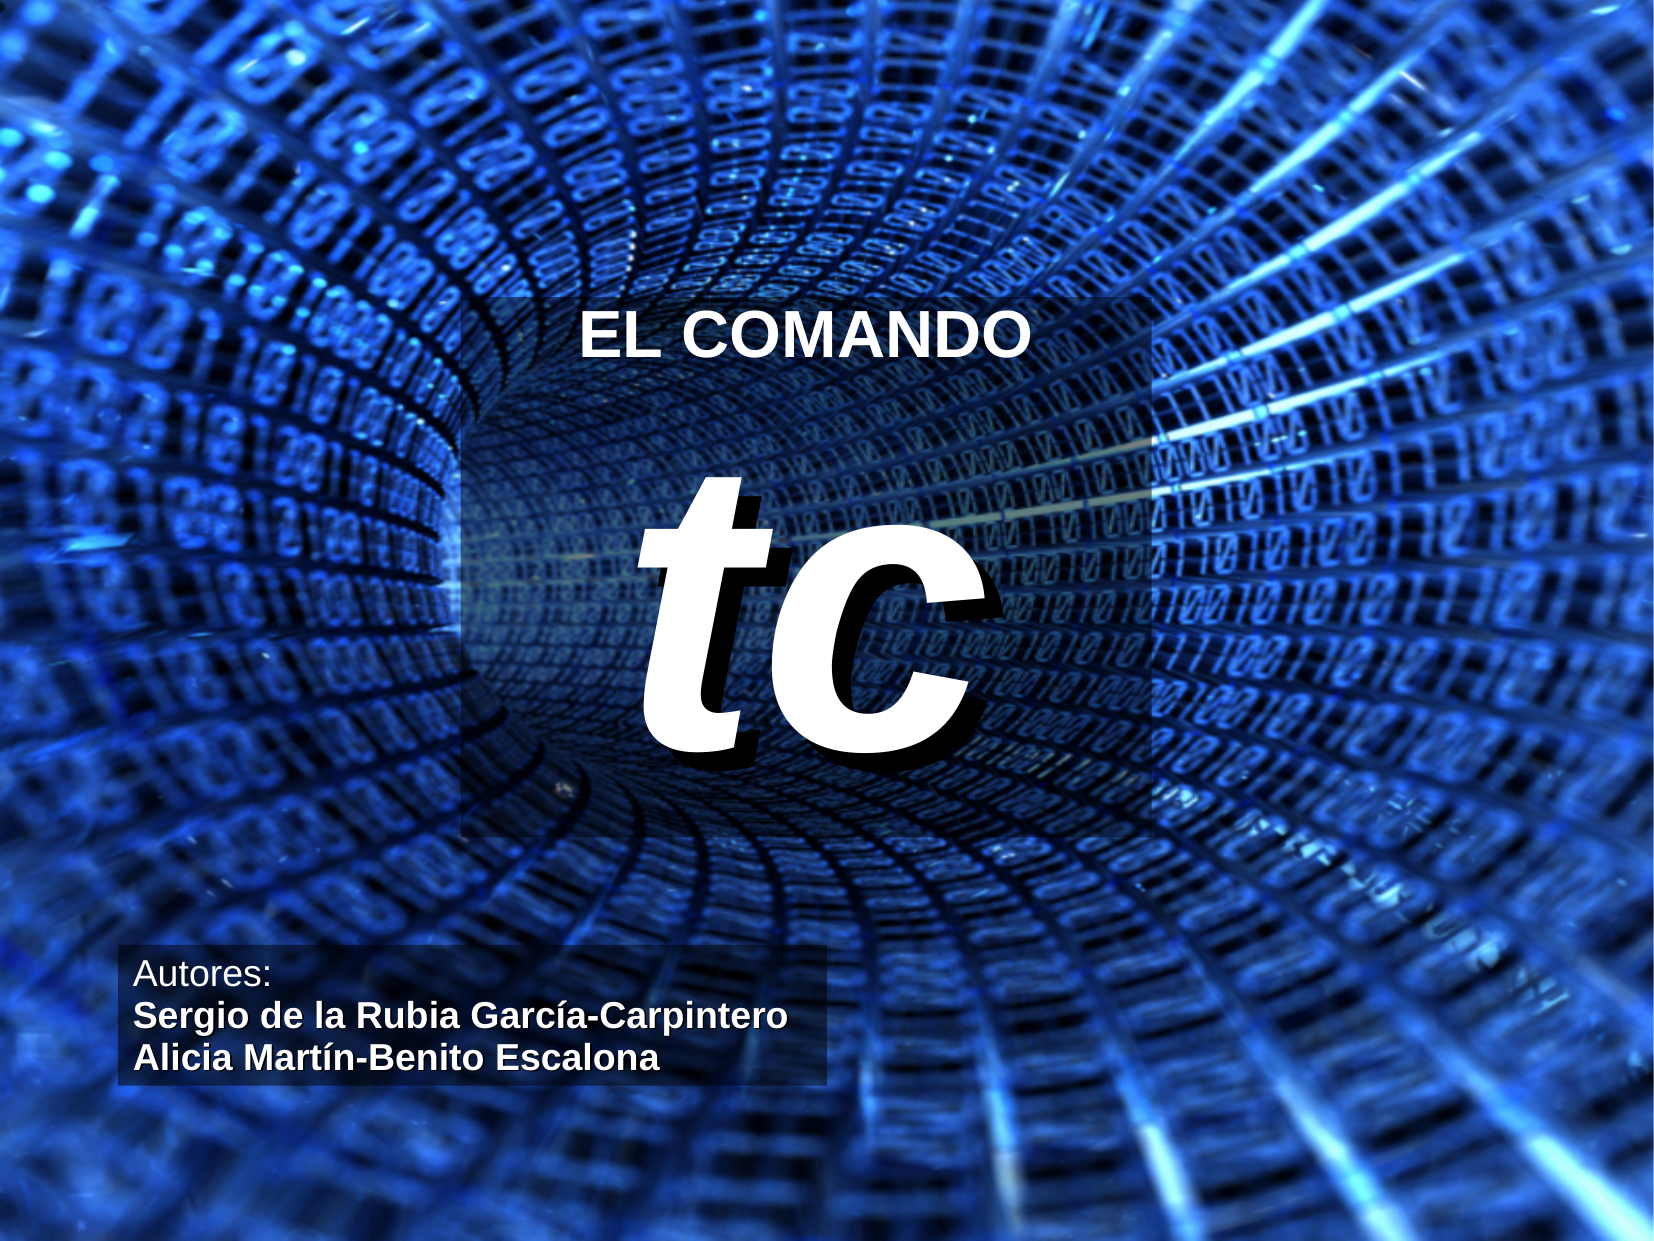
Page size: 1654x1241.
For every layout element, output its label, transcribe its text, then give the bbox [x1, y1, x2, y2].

picture [0, 0, 1654, 1241]
text_box Autores: Sergio de la Rubia García-Carpintero Alicia Martín-Benito Escalona [118, 944, 827, 1086]
subtitle EL COMANDO tc [460, 297, 1152, 838]
